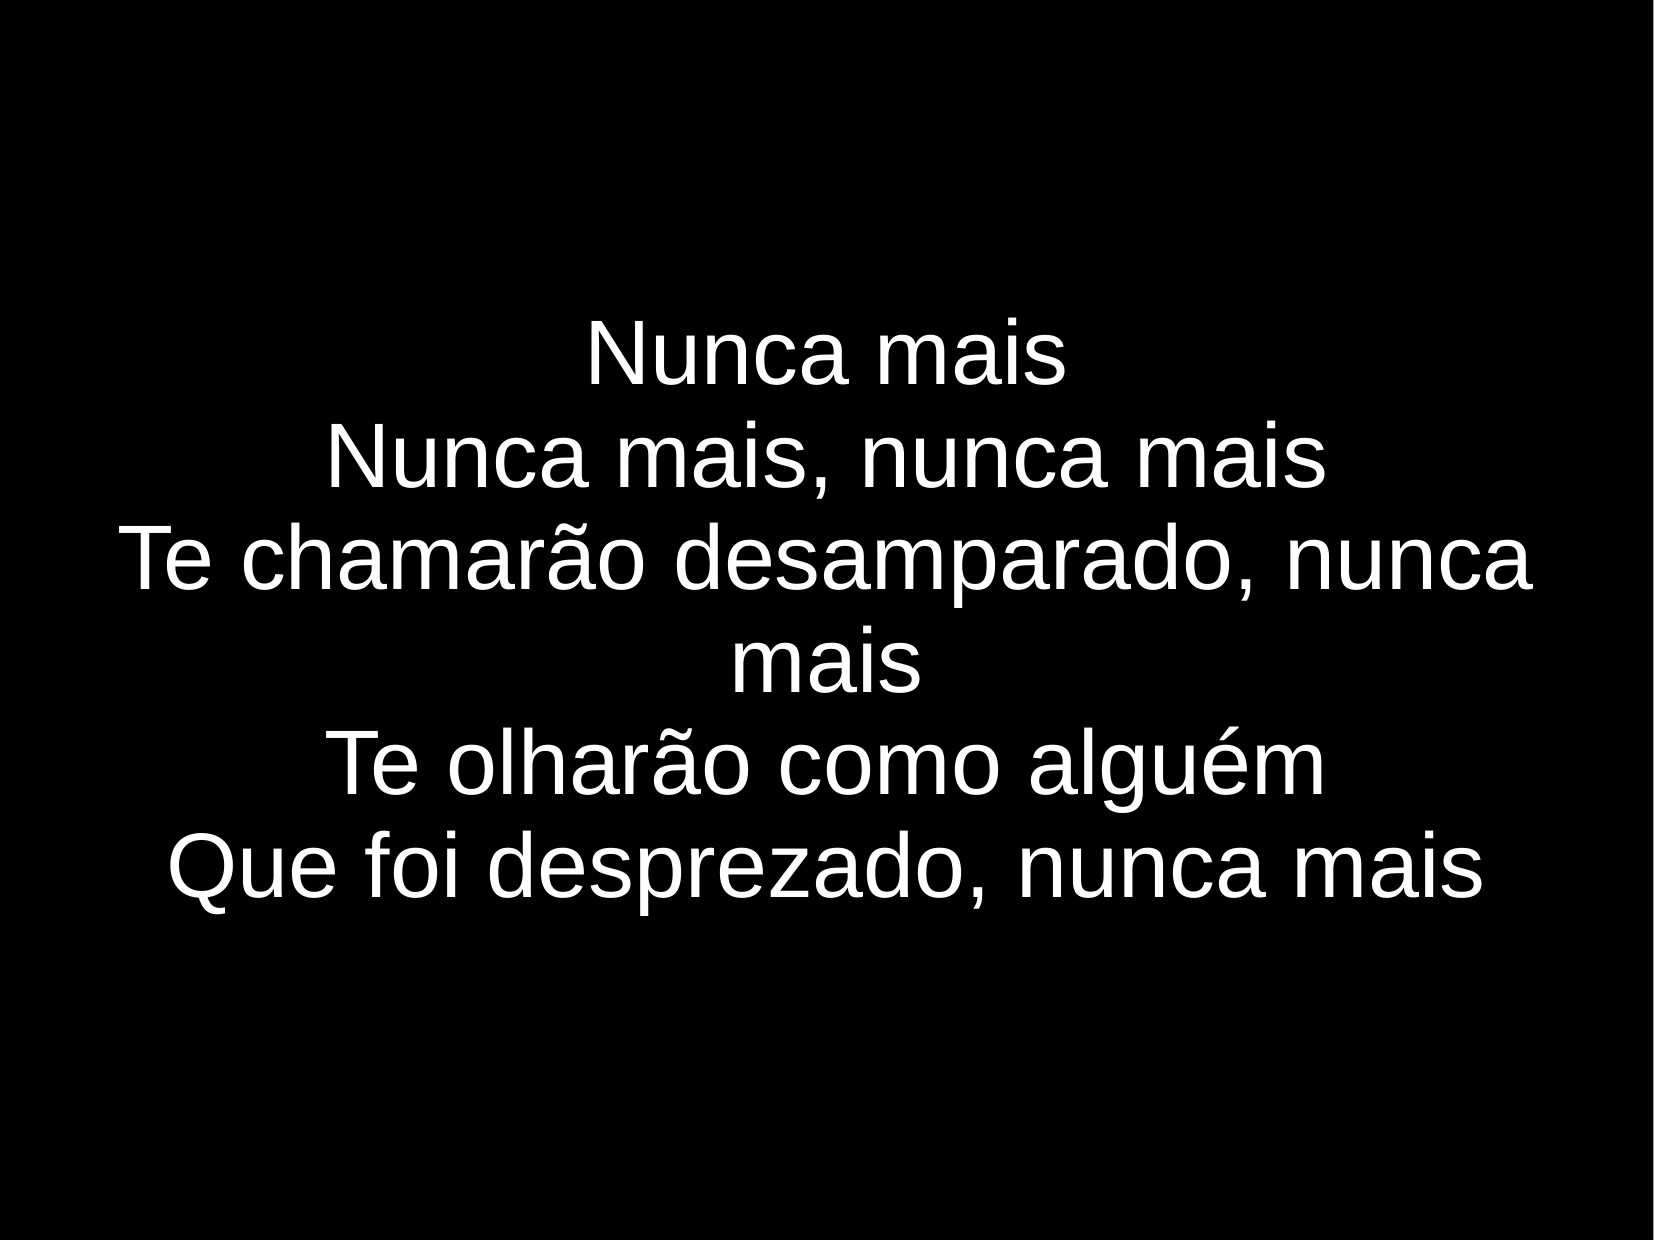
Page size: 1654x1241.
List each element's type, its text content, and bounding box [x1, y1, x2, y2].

subtitle Nunca mais Nunca mais, nunca mais Te chamarão desamparado, nunca mais Te olharão como alguém Que foi desprezado, nunca mais [82, 49, 1571, 1170]
